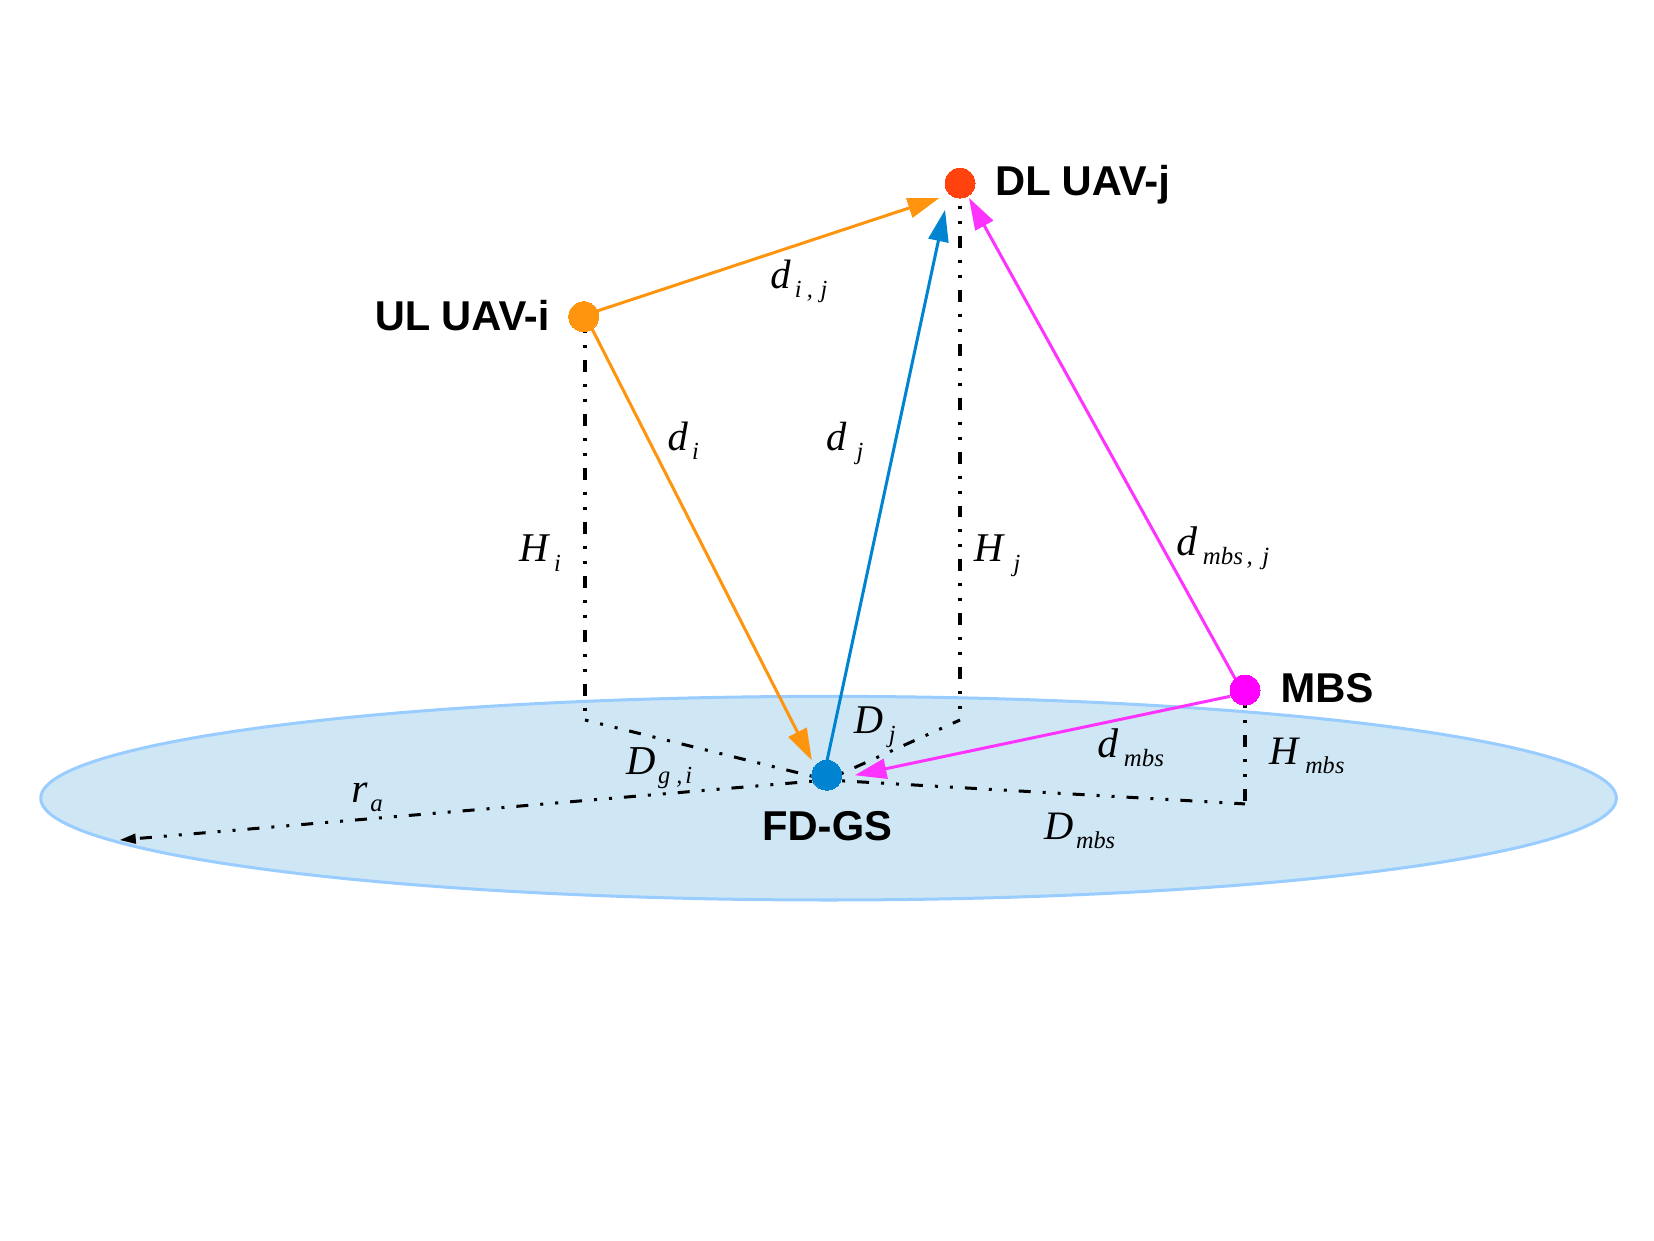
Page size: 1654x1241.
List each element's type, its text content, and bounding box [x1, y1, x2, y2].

text_box [1230, 675, 1261, 706]
text_box [40, 696, 1617, 901]
chart [1089, 720, 1105, 724]
chart [616, 737, 699, 791]
chart [964, 525, 1028, 577]
text_box DL UAV-j [980, 150, 1186, 213]
chart [1168, 517, 1276, 571]
text_box FD-GS [747, 795, 907, 858]
text_box [568, 301, 599, 332]
chart [844, 696, 904, 749]
chart [818, 413, 871, 466]
text_box [945, 168, 976, 199]
chart [1260, 728, 1350, 781]
chart [1089, 720, 1171, 773]
chart [1035, 803, 1121, 856]
chart [660, 413, 706, 466]
chart [343, 765, 391, 818]
chart [510, 525, 568, 577]
text_box UL UAV-i [360, 285, 565, 348]
chart [762, 251, 835, 304]
text_box MBS [1265, 657, 1397, 721]
